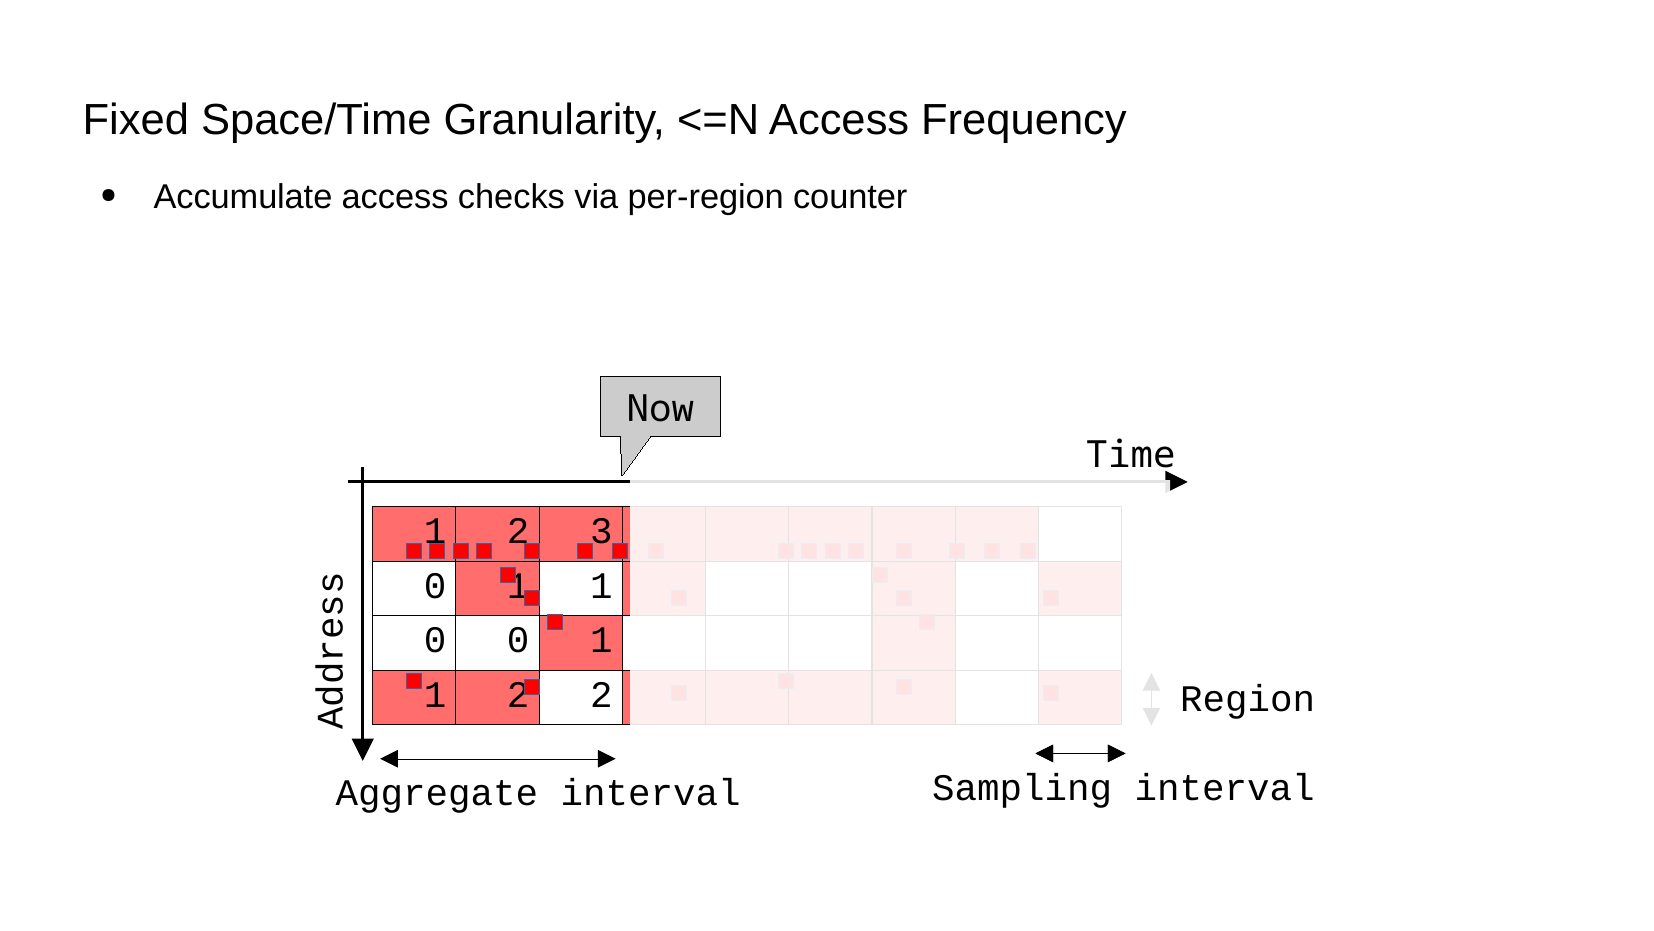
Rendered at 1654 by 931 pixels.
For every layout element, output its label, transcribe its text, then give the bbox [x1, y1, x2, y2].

table_header 1 [373, 507, 455, 561]
text_box Sampling interval [917, 761, 1330, 819]
text_box [453, 543, 469, 559]
table_cell 1 [540, 616, 622, 670]
text_box [630, 480, 1171, 736]
table_cell [623, 562, 630, 615]
table_cell 0 [404, 562, 455, 615]
table_cell 0 [404, 616, 455, 670]
list Accumulate access checks via per-region counter [82, 177, 1571, 833]
table_cell 0 [456, 616, 539, 670]
table_header [623, 507, 630, 561]
text_box Address [304, 539, 404, 745]
text_box [547, 614, 563, 630]
text_box Now [600, 376, 721, 476]
text_box [612, 543, 628, 559]
table_header 2 [456, 507, 539, 561]
text_box [476, 543, 492, 559]
table_cell 1 [540, 562, 622, 615]
text_box [406, 673, 422, 689]
text_box [500, 567, 516, 583]
text_box [524, 679, 540, 695]
table_cell 1 [456, 562, 539, 615]
table_cell 2 [540, 671, 622, 724]
table_cell 2 [456, 671, 539, 724]
text_box [577, 543, 593, 559]
title Fixed Space/Time Granularity, <=N Access Frequency [82, 81, 1571, 157]
table_cell [623, 616, 630, 670]
text_box [524, 590, 540, 606]
text_box [406, 543, 422, 559]
text_box [429, 543, 445, 559]
table_cell [623, 671, 630, 724]
text_box Time [1070, 419, 1191, 486]
text_box Aggregate interval [320, 766, 756, 825]
table_header 3 [540, 507, 622, 561]
table_cell 1 [404, 671, 455, 724]
text_box [524, 543, 540, 559]
text_box Region [1171, 672, 1331, 731]
